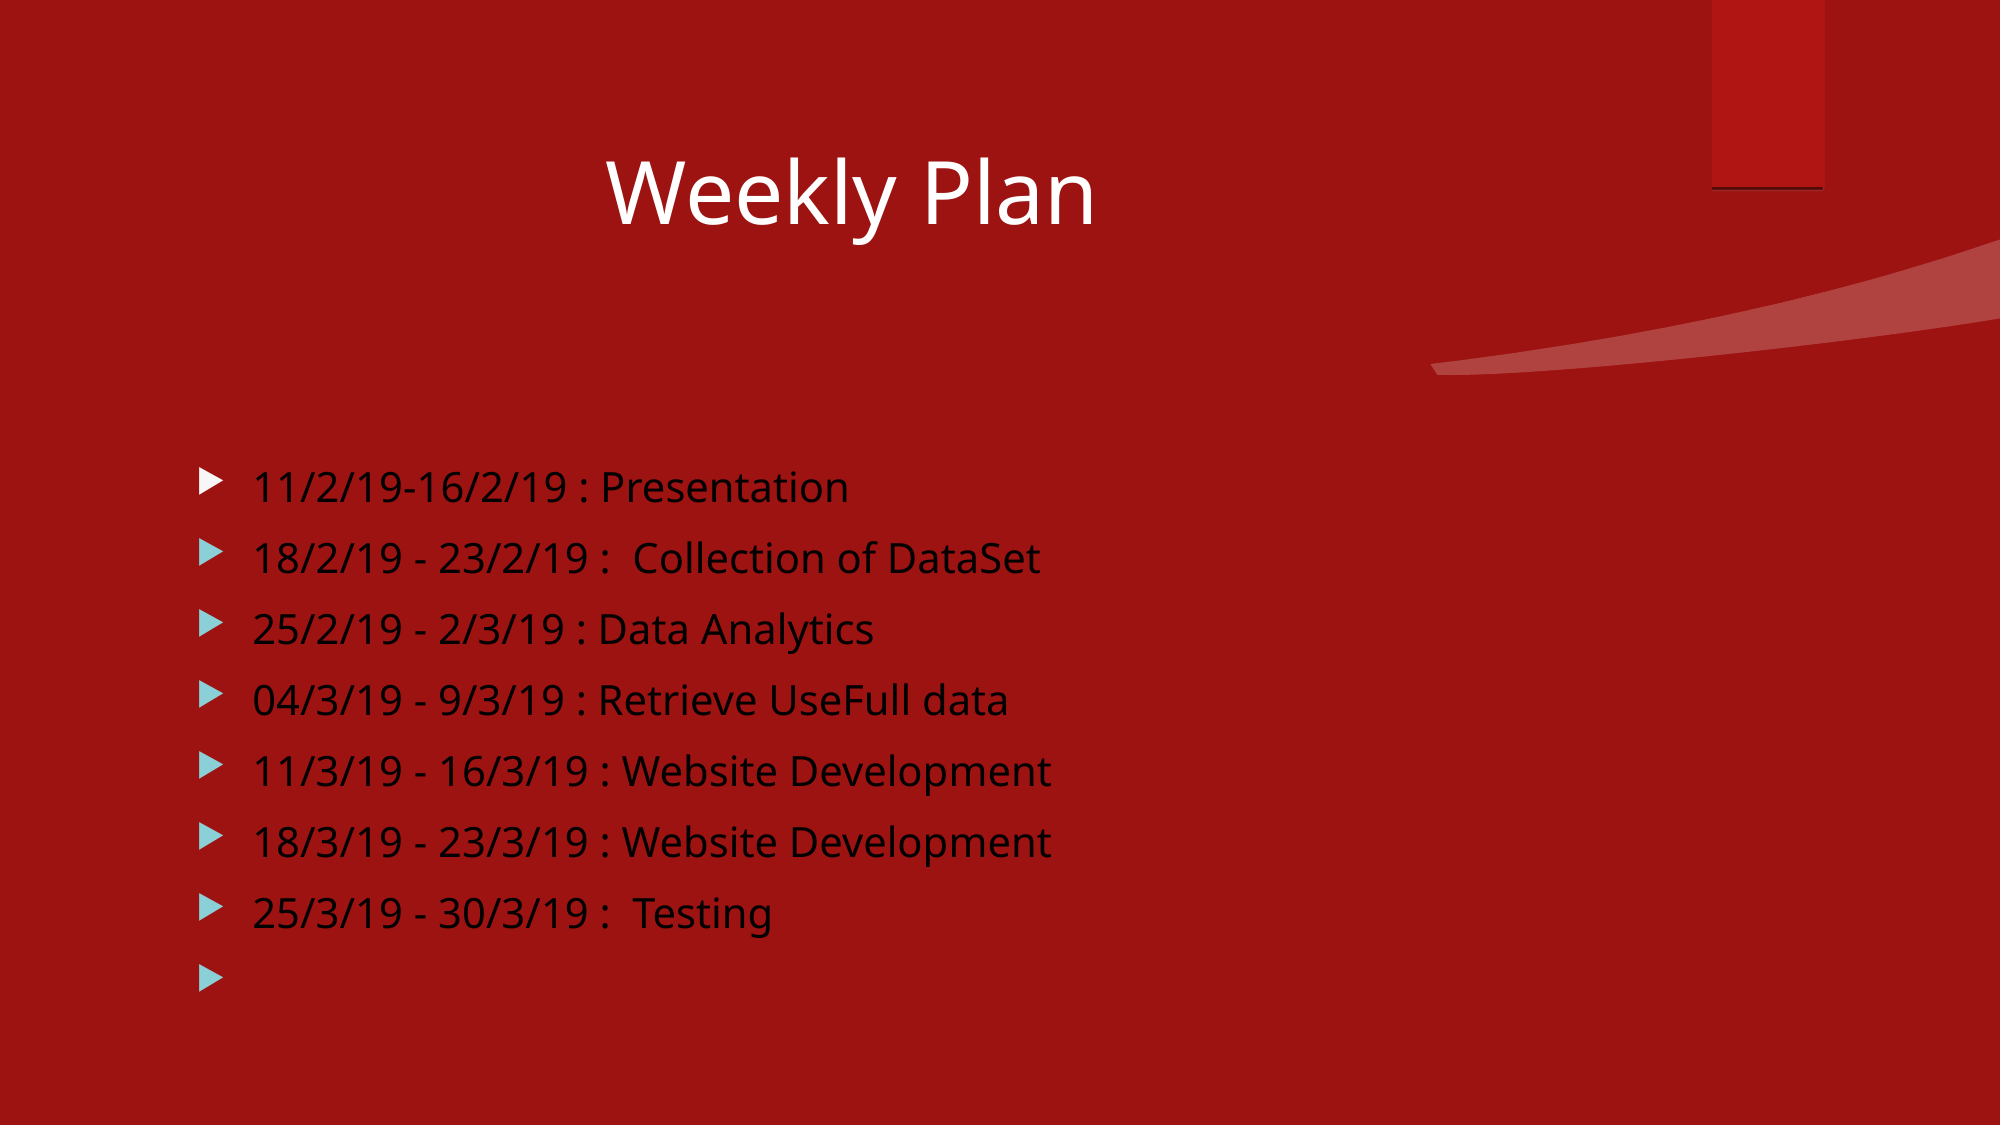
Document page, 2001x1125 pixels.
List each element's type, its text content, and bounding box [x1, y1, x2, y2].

title Weekly Plan [181, 74, 1649, 305]
list 11/2/19-16/2/19 : Presentation 18/2/19 - 23/2/19 : Collection of DataSet 25/2/19 - 2/3/19 : Data Analytics 04/3/19 - 9/3/19 : Retrieve UseFull data 11/3/19 - 16/3/19 : Website Development 18/3/19 - 23/3/19 : Website Development 25/3/19 - 30/3/19 : Testing [181, 453, 1649, 1025]
text_box [0, 0, 2000, 1125]
